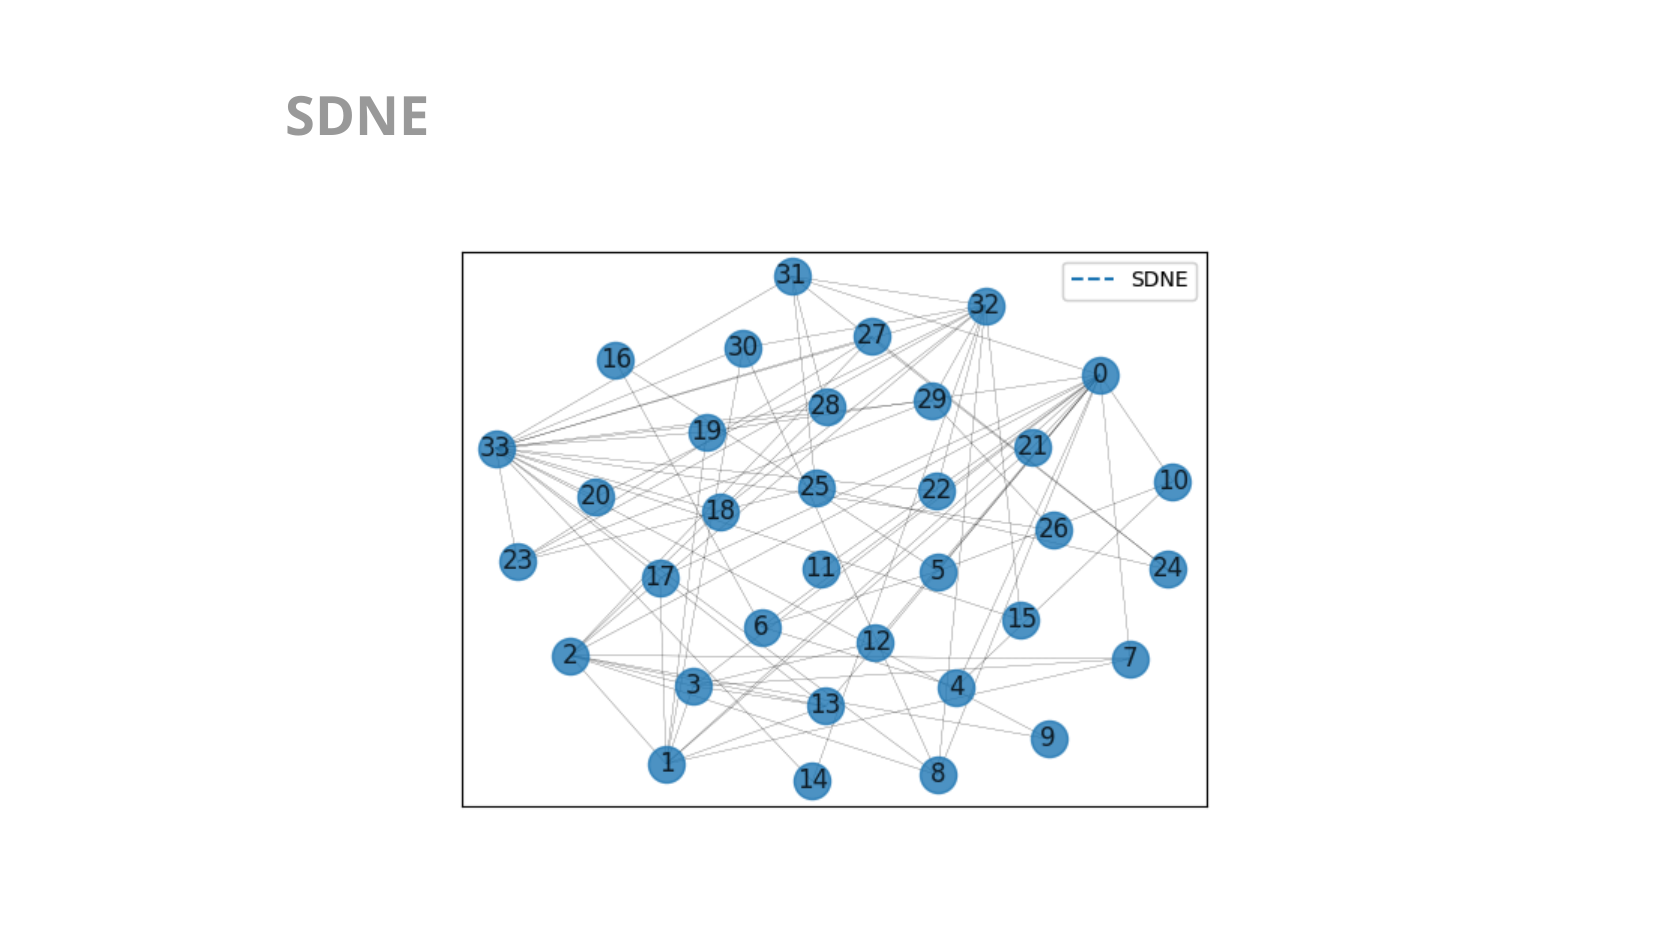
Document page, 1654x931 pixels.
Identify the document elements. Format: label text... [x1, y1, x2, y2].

picture [342, 165, 1303, 886]
title SDNE [82, 37, 1571, 193]
